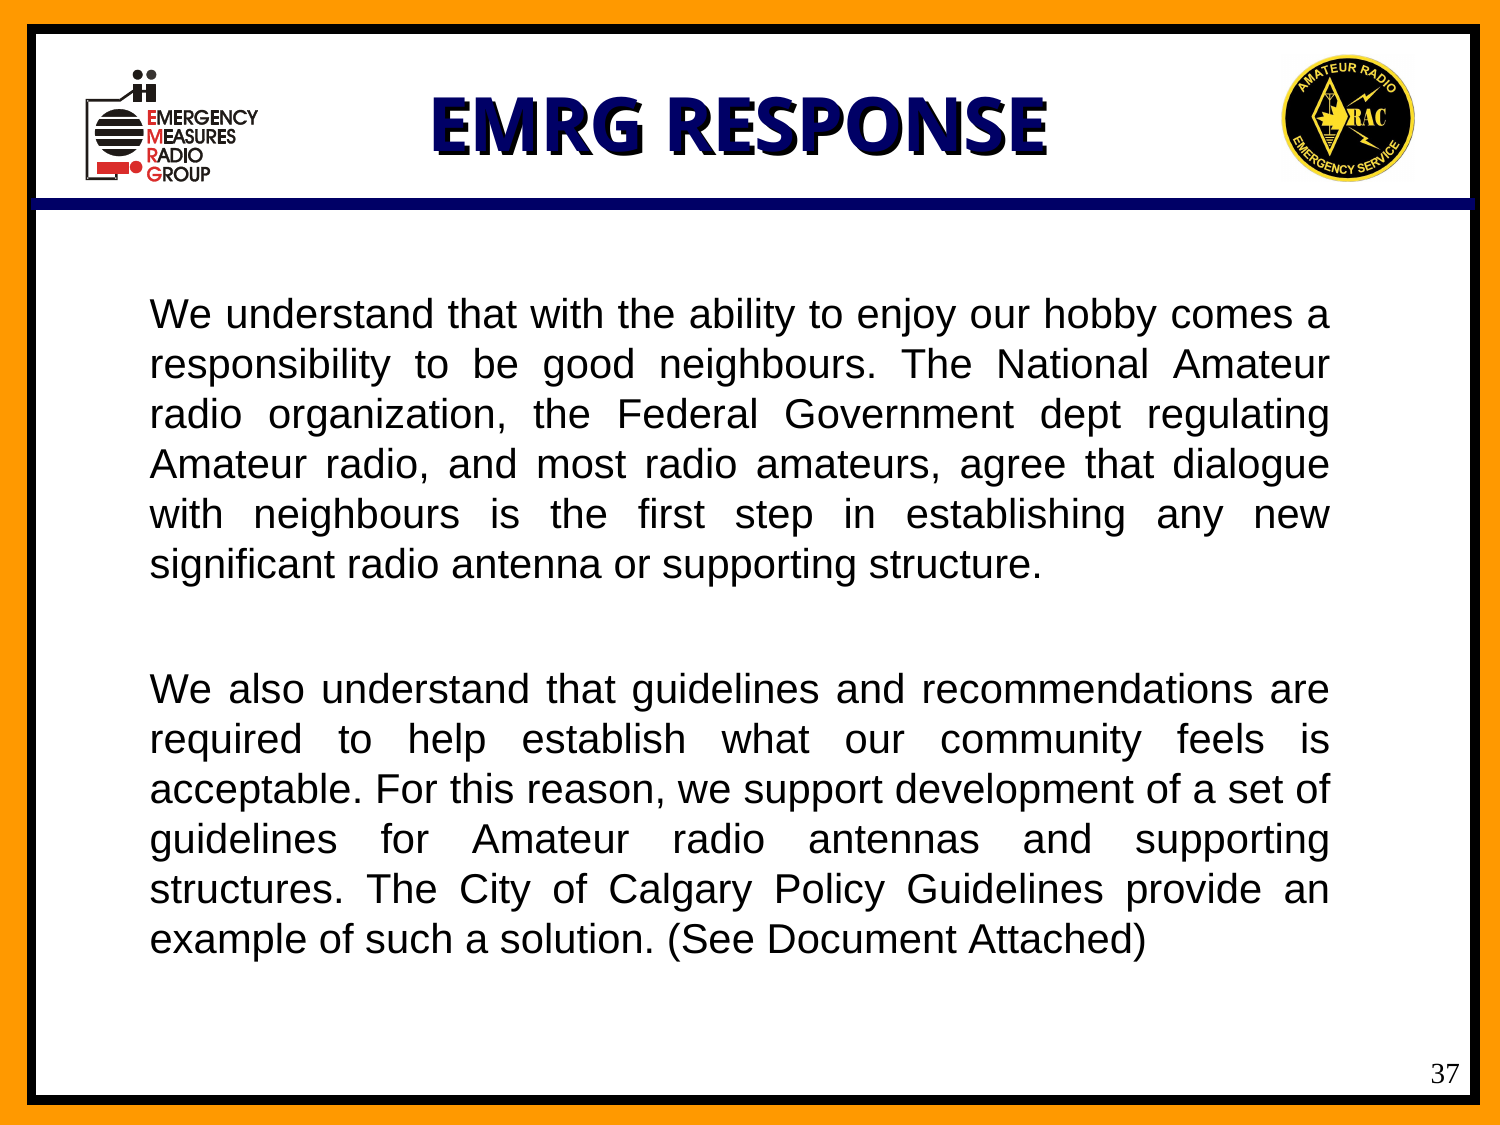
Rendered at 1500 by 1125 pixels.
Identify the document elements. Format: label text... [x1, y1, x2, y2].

text_box EMRG RESPONSE [251, 68, 1225, 174]
text_box We understand that with the ability to enjoy our hobby comes a responsibility to be good neighbours. The National Amateur radio organization, the Federal Government dept regulating Amateur radio, and most radio amateurs, agree that dialogue with neighbours is the first step in establishing any new significant radio antenna or supporting structure. We also understand that guidelines and recommendations are required to help establish what our community feels is acceptable. For this reason, we support development of a set of guidelines for Amateur radio antennas and supporting structures. The City of Calgary Policy Guidelines provide an example of such a solution. (See Document Attached) [134, 278, 1346, 1020]
picture [1281, 54, 1415, 182]
